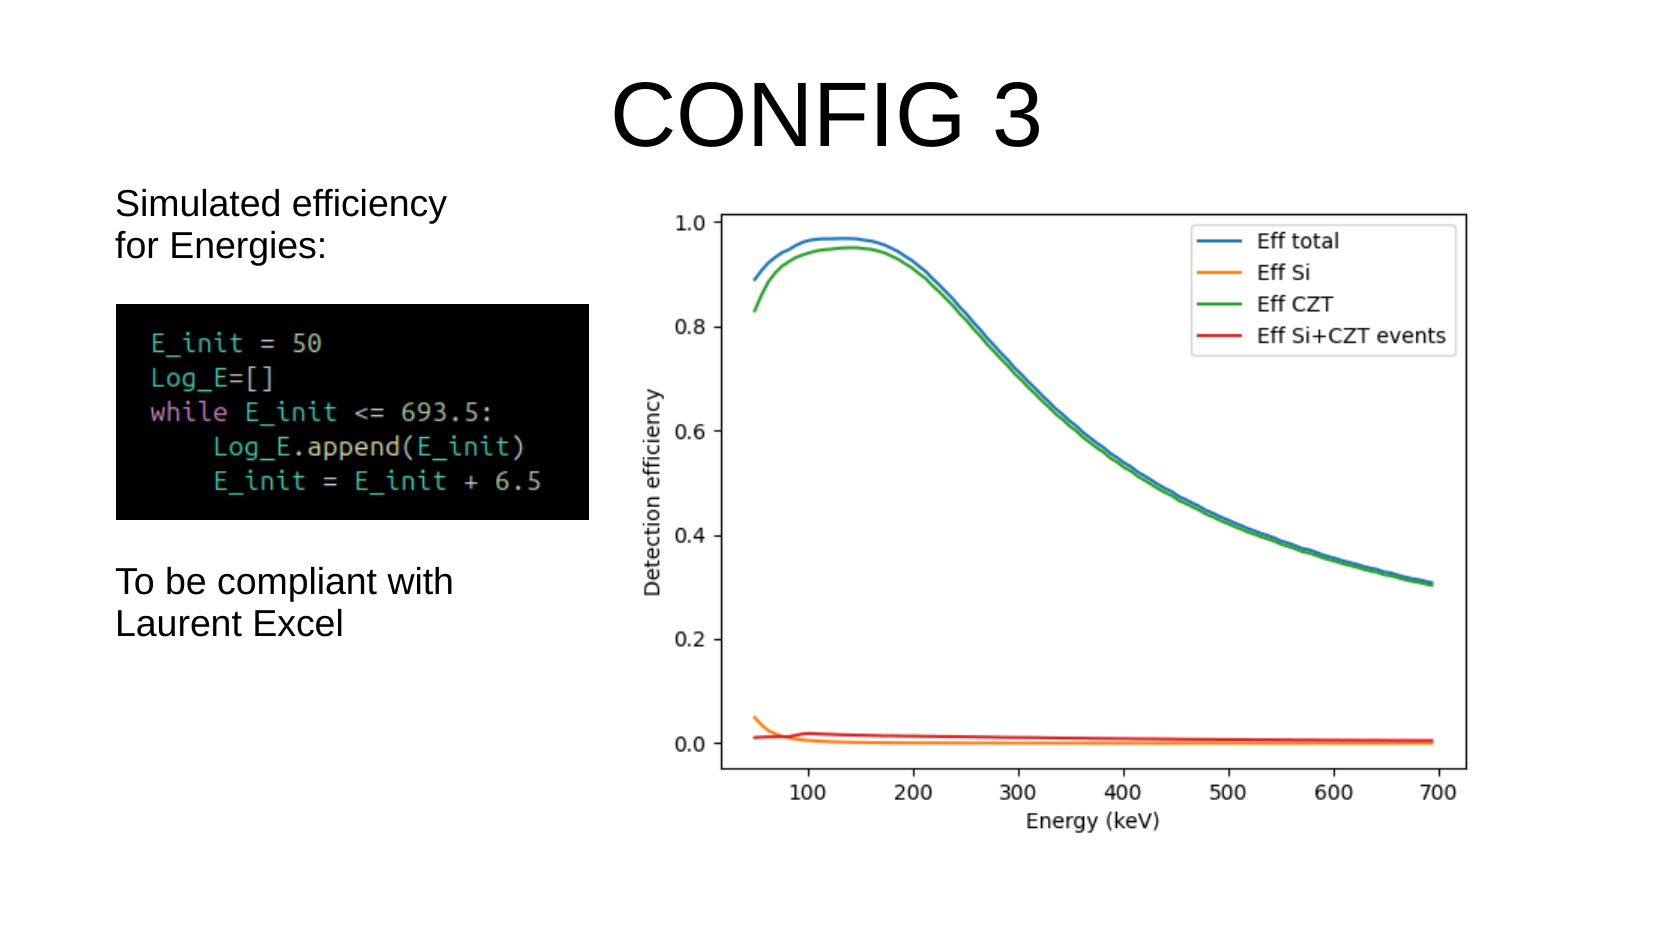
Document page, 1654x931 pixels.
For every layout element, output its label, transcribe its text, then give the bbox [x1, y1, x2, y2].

title CONFIG 3 [82, 37, 1571, 193]
text_box Simulated efficiency for Energies: To be compliant with Laurent Excel [100, 193, 498, 695]
picture [116, 304, 589, 521]
picture [601, 193, 1562, 848]
